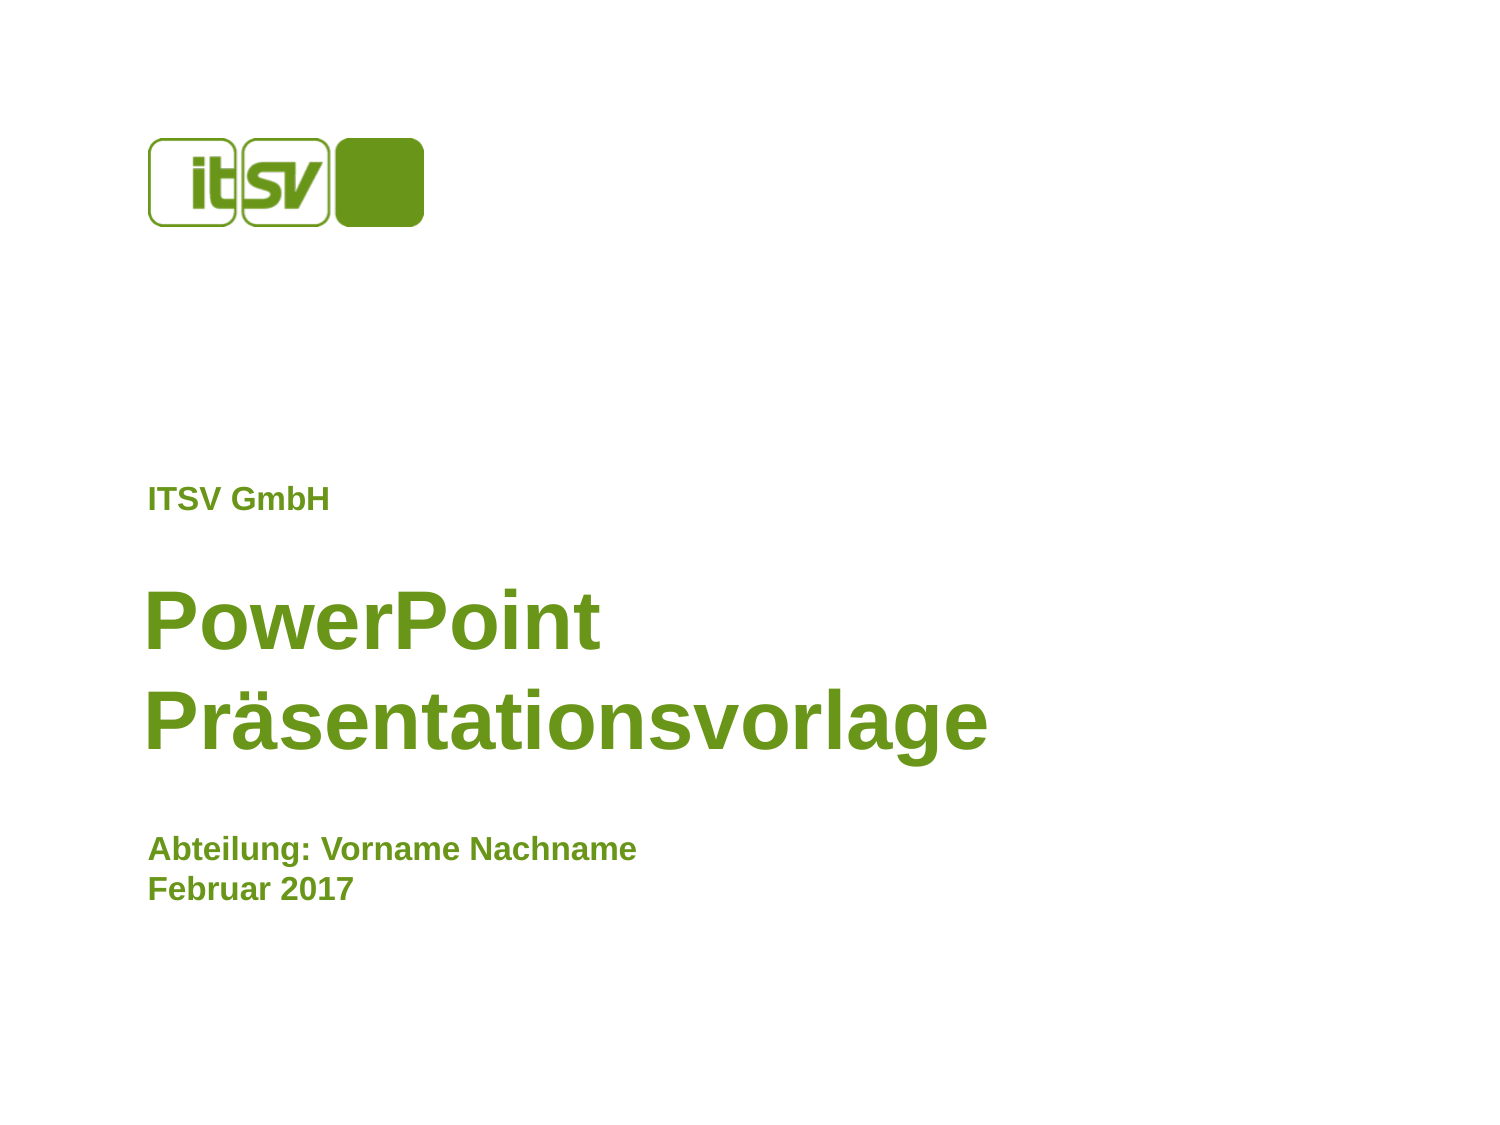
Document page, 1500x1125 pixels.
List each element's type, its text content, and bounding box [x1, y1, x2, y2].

picture [148, 138, 424, 227]
subtitle Abteilung: Vorname Nachname Februar 2017 [147, 827, 1353, 916]
title PowerPoint Präsentationsvorlage [143, 555, 1355, 766]
list ITSV GmbH [147, 477, 750, 537]
